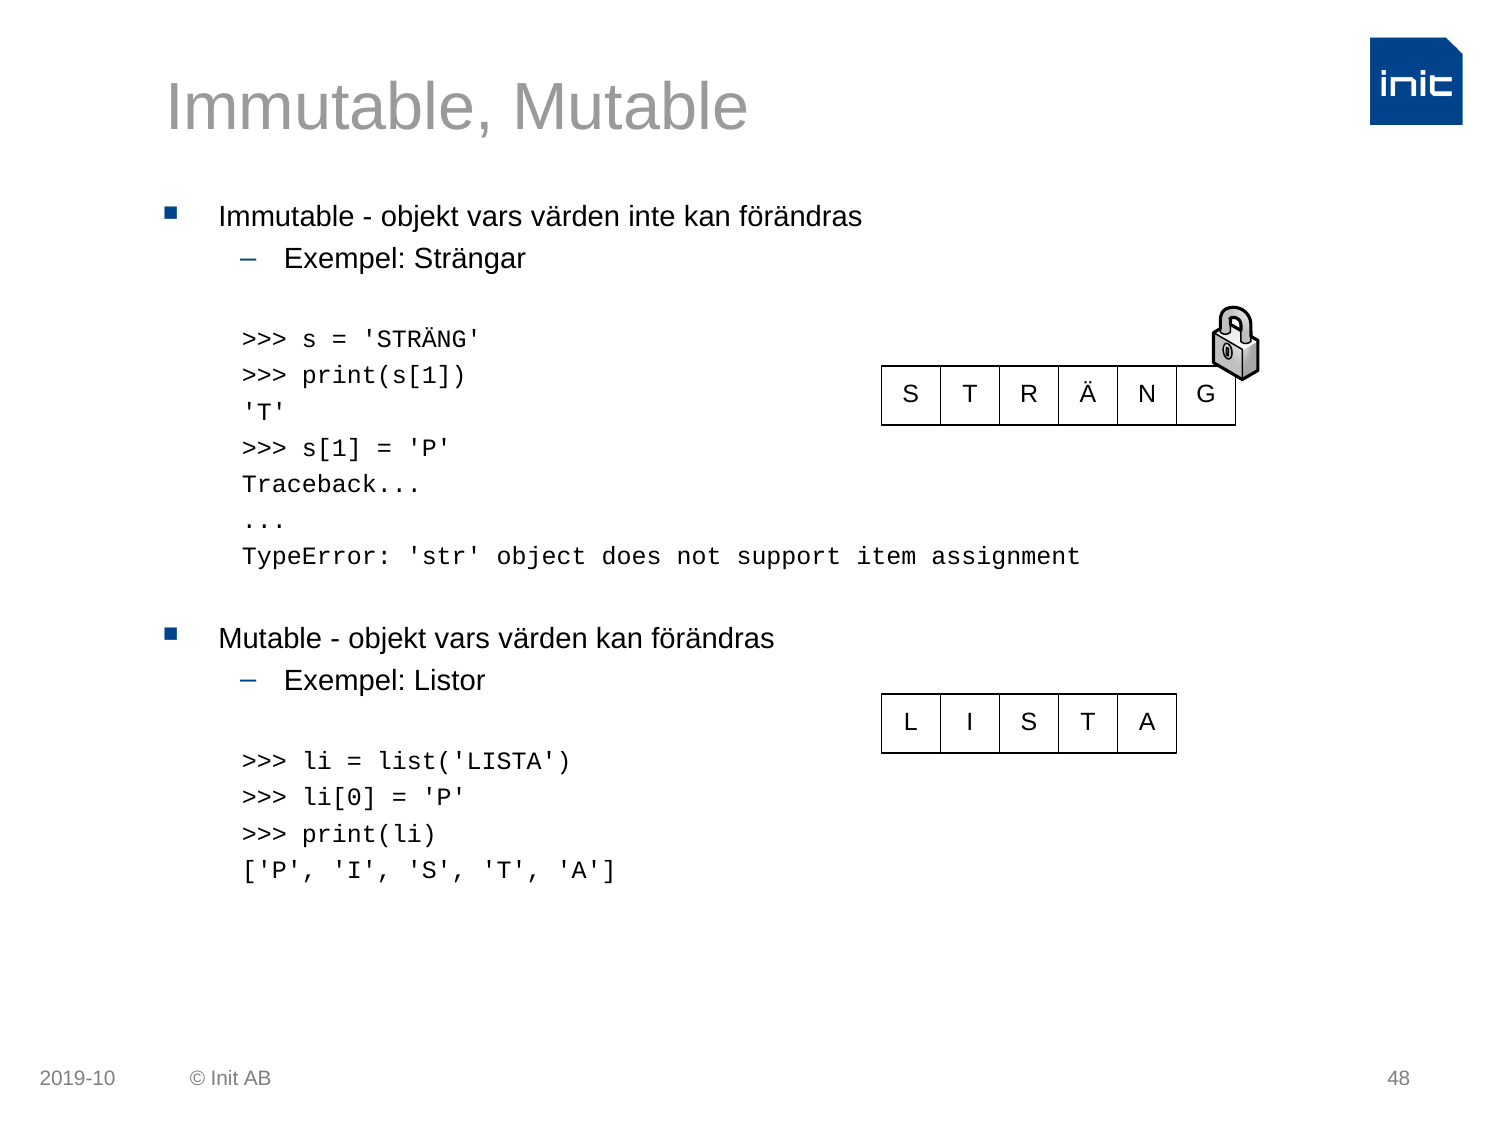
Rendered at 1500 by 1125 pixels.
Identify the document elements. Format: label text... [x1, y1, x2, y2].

text_box Immutable, Mutable [150, 0, 1351, 151]
text_box 2019-10 [24, 1037, 151, 1098]
text_box © Init AB [174, 1037, 1326, 1098]
text_box Immutable - objekt vars värden inte kan förändras Exempel: Strängar >>> s = 'STRÄNG' >>> print(s[1]) 'T' >>> s[1] = 'P' Traceback... ... TypeError: 'str' object does not support item assignment Mutable - objekt vars värden kan förändras Exempel: Listor >>> li = list('LISTA') >>> li[0] = 'P' >>> print(li) ['P', 'I', 'S', 'T', 'A'] [150, 189, 1351, 1054]
picture [1370, 37, 1463, 125]
chart [878, 304, 1261, 428]
text_box <nummer> [1350, 1037, 1426, 1098]
chart [878, 691, 1179, 756]
